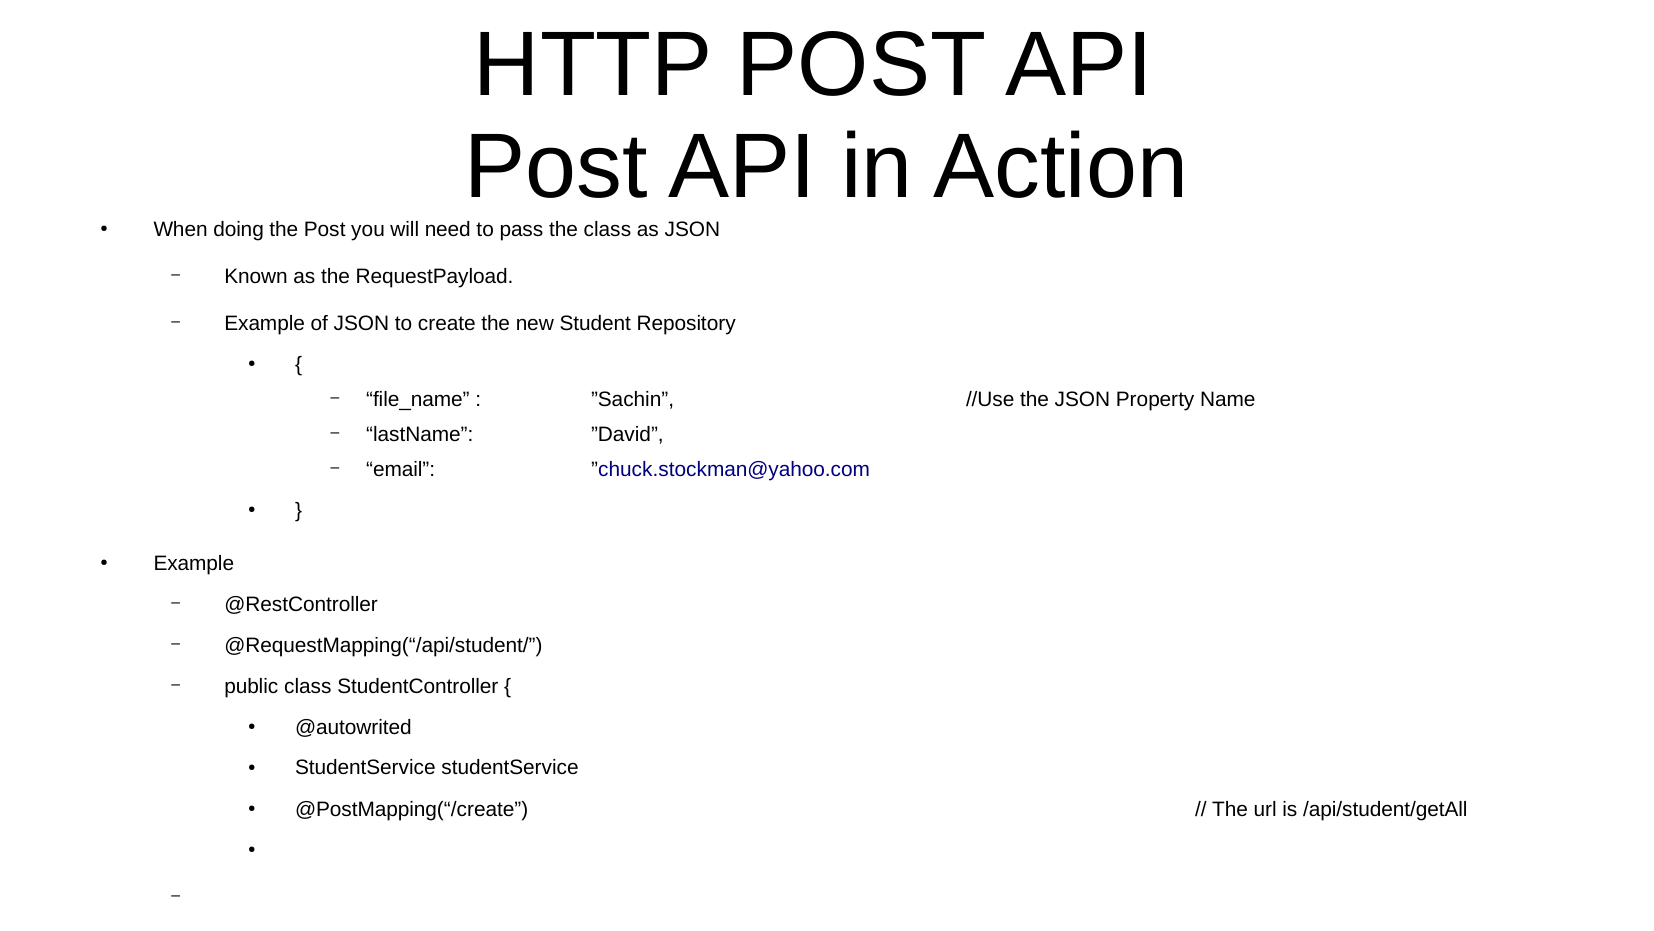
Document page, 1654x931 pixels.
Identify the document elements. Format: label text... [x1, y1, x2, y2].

title HTTP POST API Post API in Action [82, 12, 1571, 217]
list When doing the Post you will need to pass the class as JSON Known as the RequestPayload. Example of JSON to create the new Student Repository { “file_name” : ”Sachin”, //Use the JSON Property Name “lastName”: ”David”, “email”: ”chuck.stockman@yahoo.com } Example @RestController @RequestMapping(“/api/student/”) public class StudentController { @autowrited StudentService studentService @PostMapping(“/create”) // The url is /api/student/getAll [82, 217, 1621, 916]
